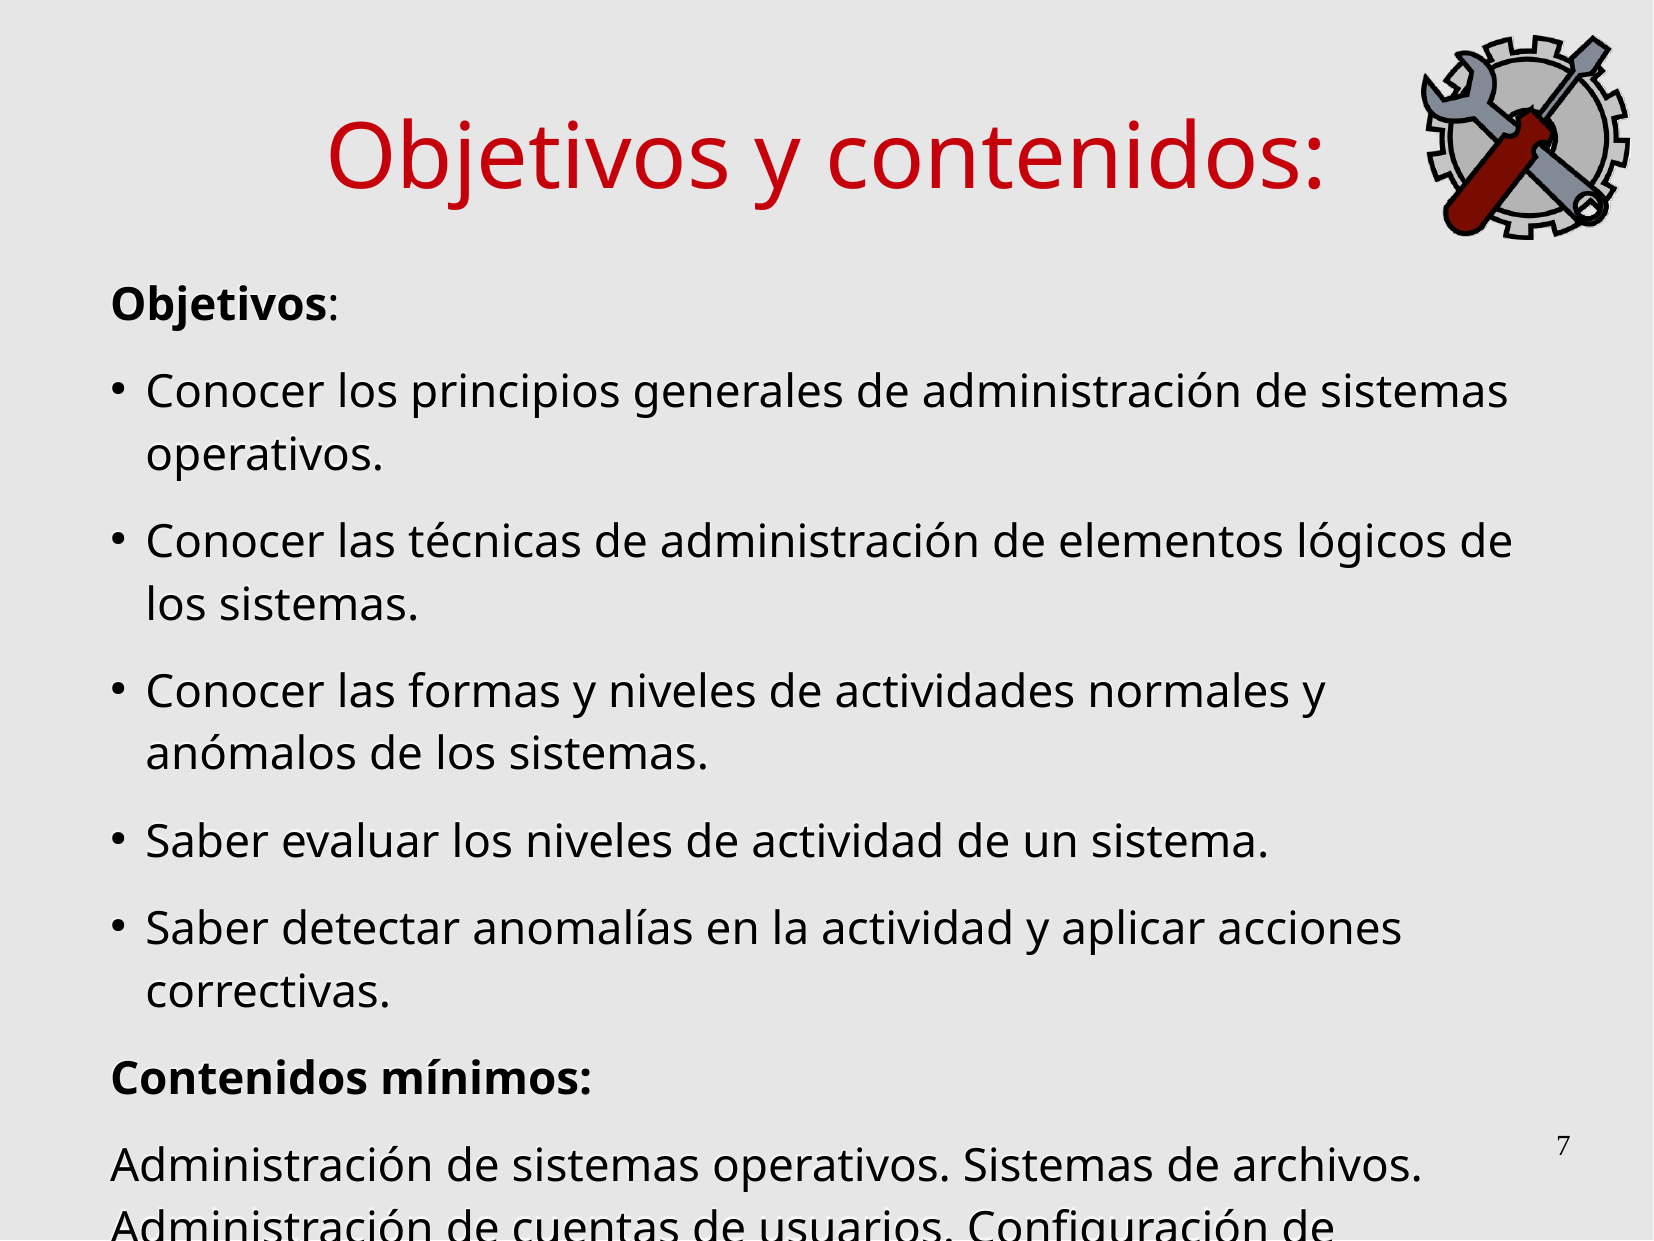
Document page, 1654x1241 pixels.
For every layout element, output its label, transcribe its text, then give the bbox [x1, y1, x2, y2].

picture [1421, 35, 1630, 240]
title Objetivos y contenidos: [82, 102, 1421, 204]
text_box Objetivos: Conocer los principios generales de administración de sistemas operativos. Conocer las técnicas de administración de elementos lógicos de los sistemas. Conocer las formas y niveles de actividades normales y anómalos de los sistemas. Saber evaluar los niveles de actividad de un sistema. Saber detectar anomalías en la actividad y aplicar acciones correctivas. Contenidos mínimos: Administración de sistemas operativos. Sistemas de archivos. Administración de cuentas de usuarios. Configuración de arranque. Servicios al inicio. Administración básica de almacenamiento. [95, 263, 1559, 1160]
